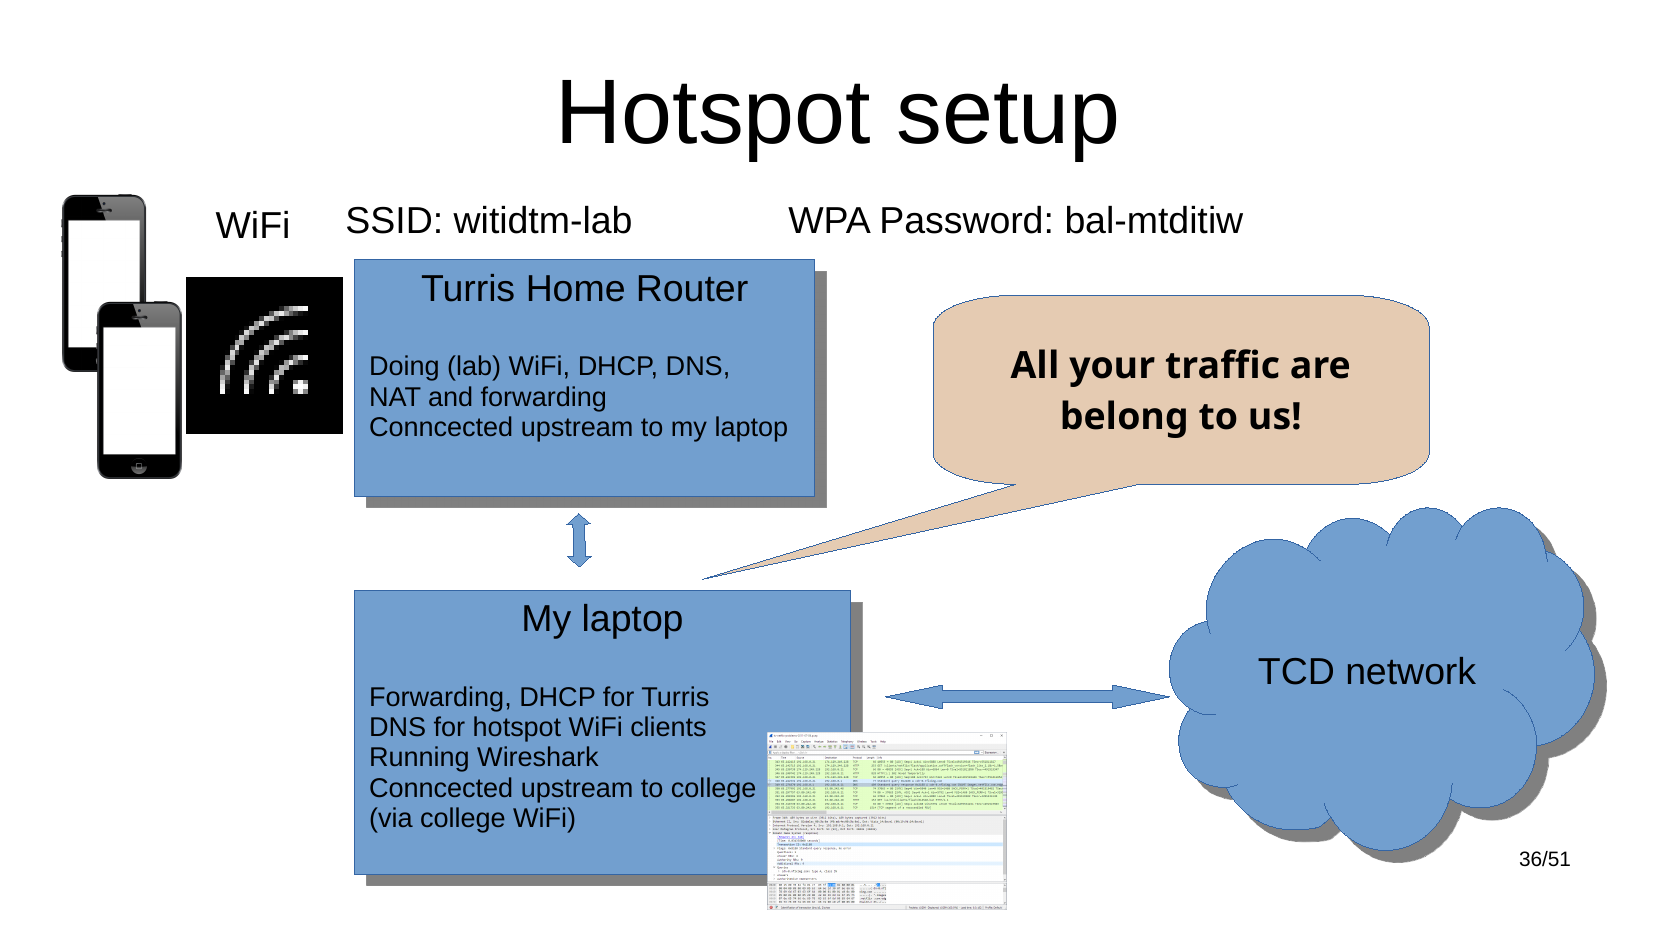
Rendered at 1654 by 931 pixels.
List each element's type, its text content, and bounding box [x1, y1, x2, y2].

text_box SSID: witidtm-lab WPA Password: bal-mtditiw [330, 192, 1571, 250]
text_box My laptop Forwarding, DHCP for Turris DNS for hotspot WiFi clients Running Wireshark Conncected upstream to college (via college WiFi) [354, 590, 851, 875]
text_box [566, 513, 592, 567]
text_box TCD network [1169, 507, 1595, 851]
title Hotspot setup [94, 33, 1583, 189]
picture [186, 277, 343, 434]
text_box Turris Home Router Doing (lab) WiFi, DHCP, DNS, NAT and forwarding Conncected upstream to my laptop [354, 259, 815, 497]
text_box [885, 685, 1170, 709]
text_box All your traffic are belong to us! [702, 295, 1430, 580]
picture [767, 732, 1007, 910]
picture [59, 194, 184, 479]
text_box WiFi [200, 197, 308, 254]
